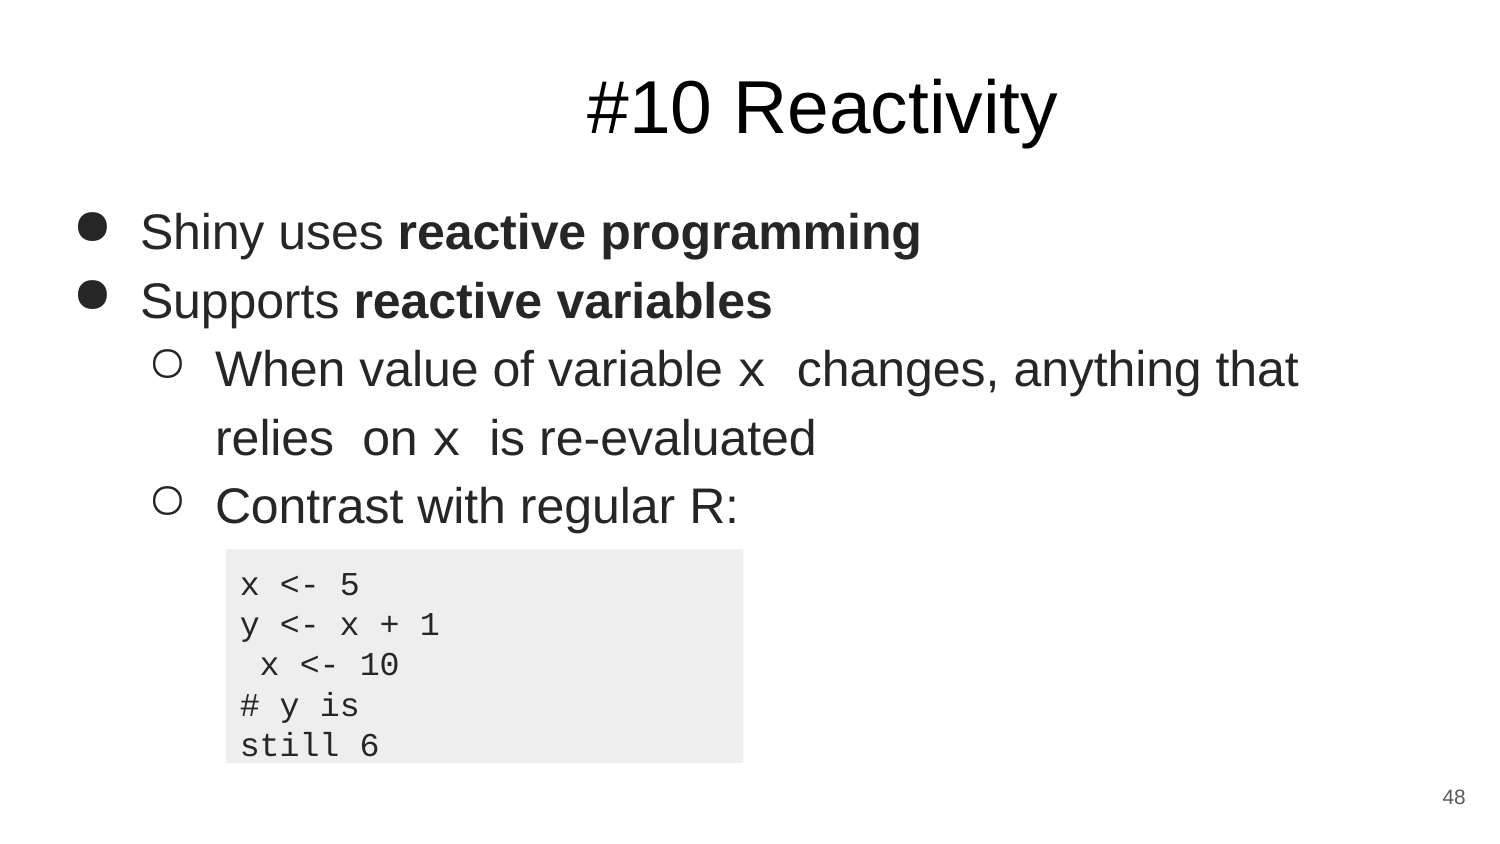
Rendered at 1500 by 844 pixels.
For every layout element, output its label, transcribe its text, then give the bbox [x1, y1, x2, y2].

title #10 Reactivity [585, 56, 1231, 188]
text_box x <- 5 y <- x + 1 x <- 10 # y is still 6 [225, 549, 744, 763]
slide_number <number> [1438, 783, 1470, 844]
text_box Shiny uses reactive programming Supports reactive variables When value of variable x changes, anything that relies on x is re-evaluated Contrast with regular R: [70, 188, 1420, 534]
